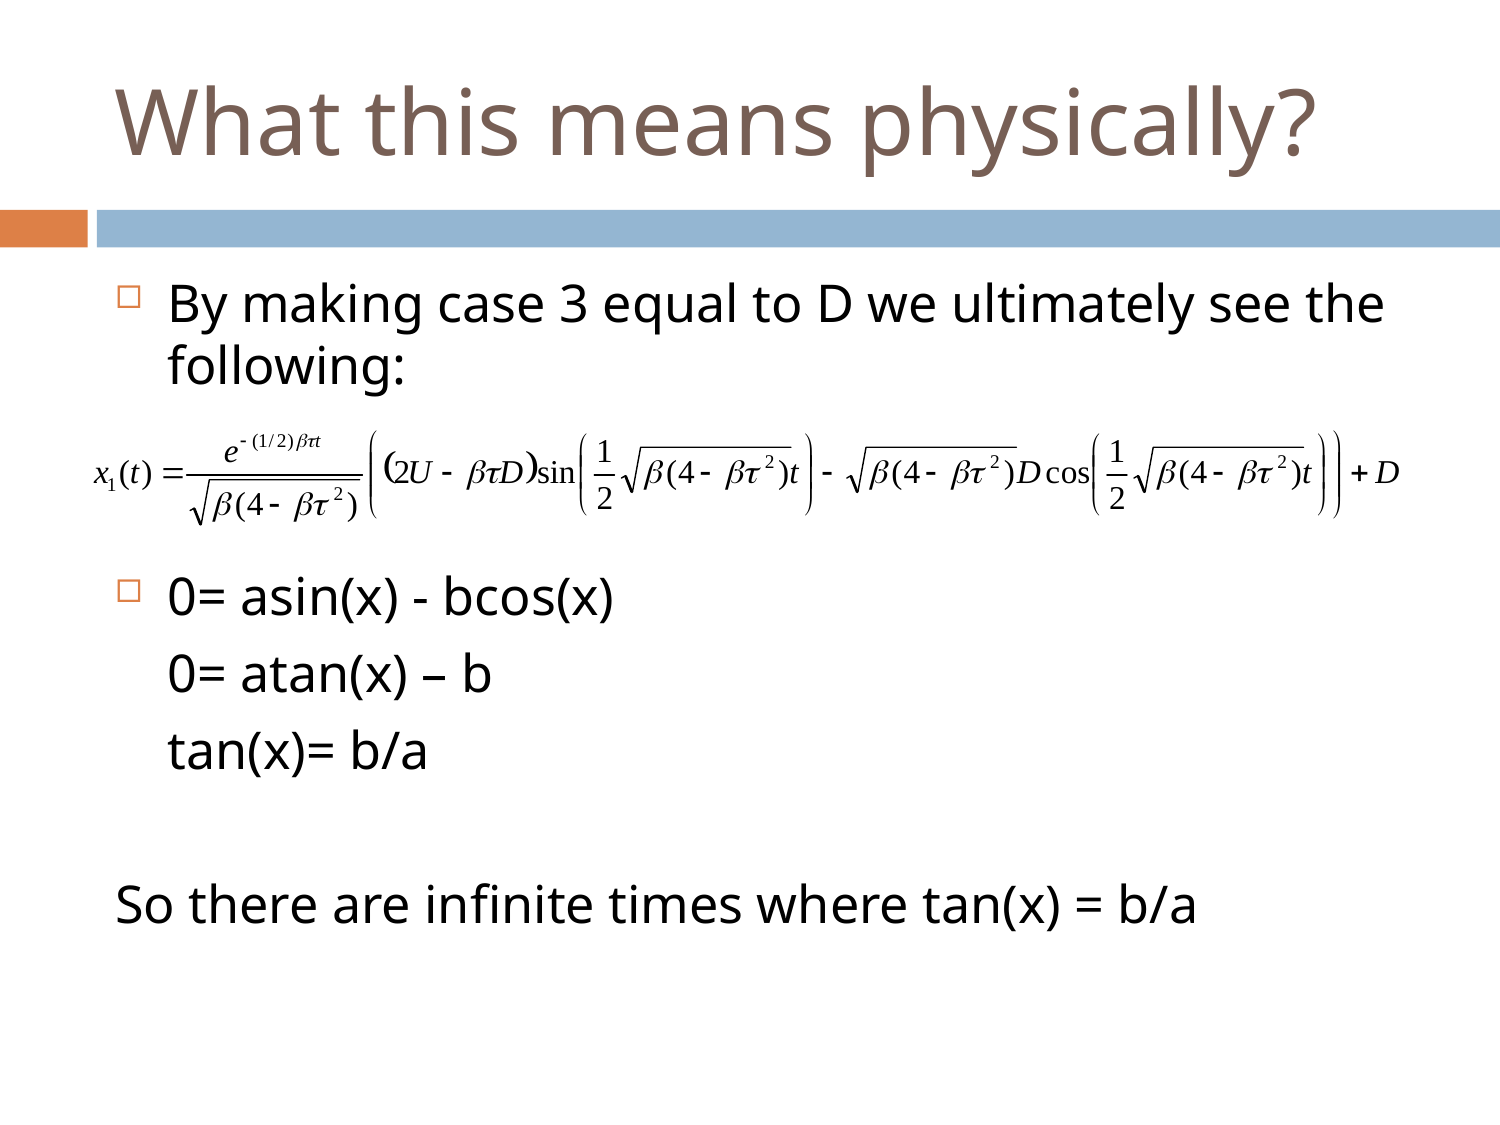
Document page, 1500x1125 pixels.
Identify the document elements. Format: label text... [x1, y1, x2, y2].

list By making case 3 equal to D we ultimately see the following: 0= asin(x) - bcos(x) 0= atan(x) – b tan(x)= b/a So there are infinite times where tan(x) = b/a [100, 262, 1426, 1005]
title What this means physically? [99, 37, 1438, 201]
chart [87, 425, 1407, 534]
